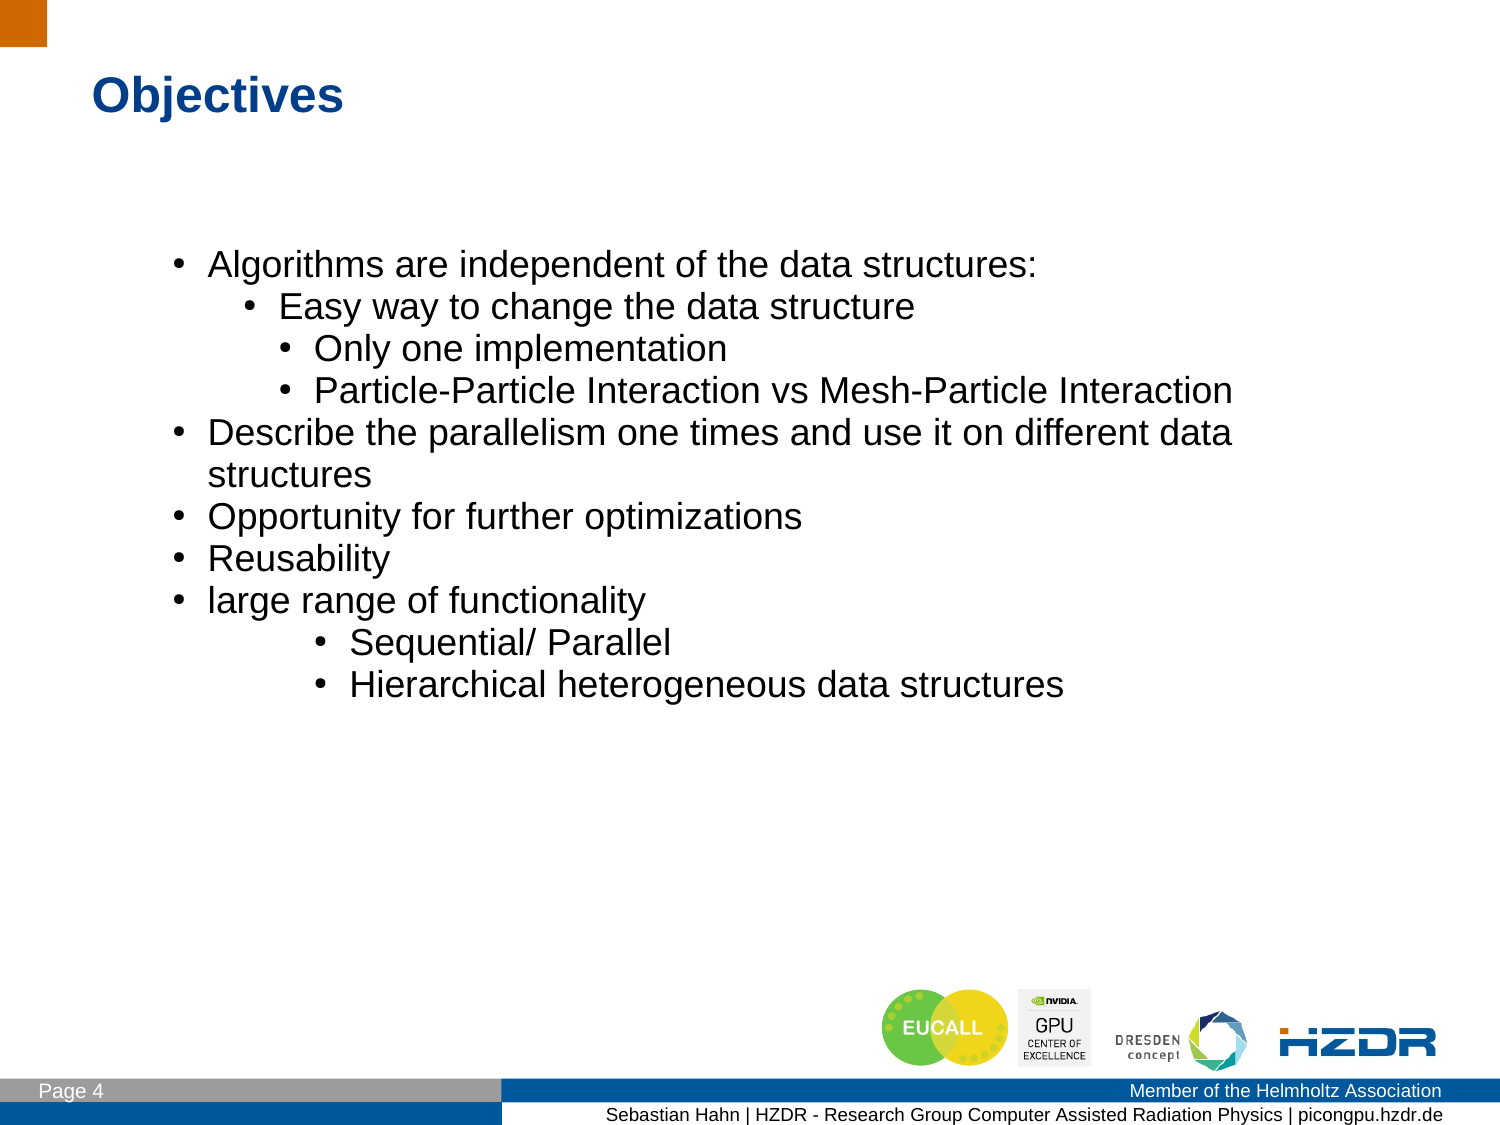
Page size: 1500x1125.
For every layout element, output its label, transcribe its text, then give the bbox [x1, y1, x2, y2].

picture [1116, 1011, 1247, 1071]
picture [874, 980, 1099, 1075]
picture [1257, 1011, 1453, 1073]
list Objectives [76, 54, 1424, 209]
text_box Algorithms are independent of the data structures: Easy way to change the data structure Only one implementation Particle-Particle Interaction vs Mesh-Particle Interaction Describe the parallelism one times and use it on different data structures Opportunity for further optimizations Reusability large range of functionality Sequential/ Parallel Hierarchical heterogeneous data structures [157, 236, 1323, 839]
